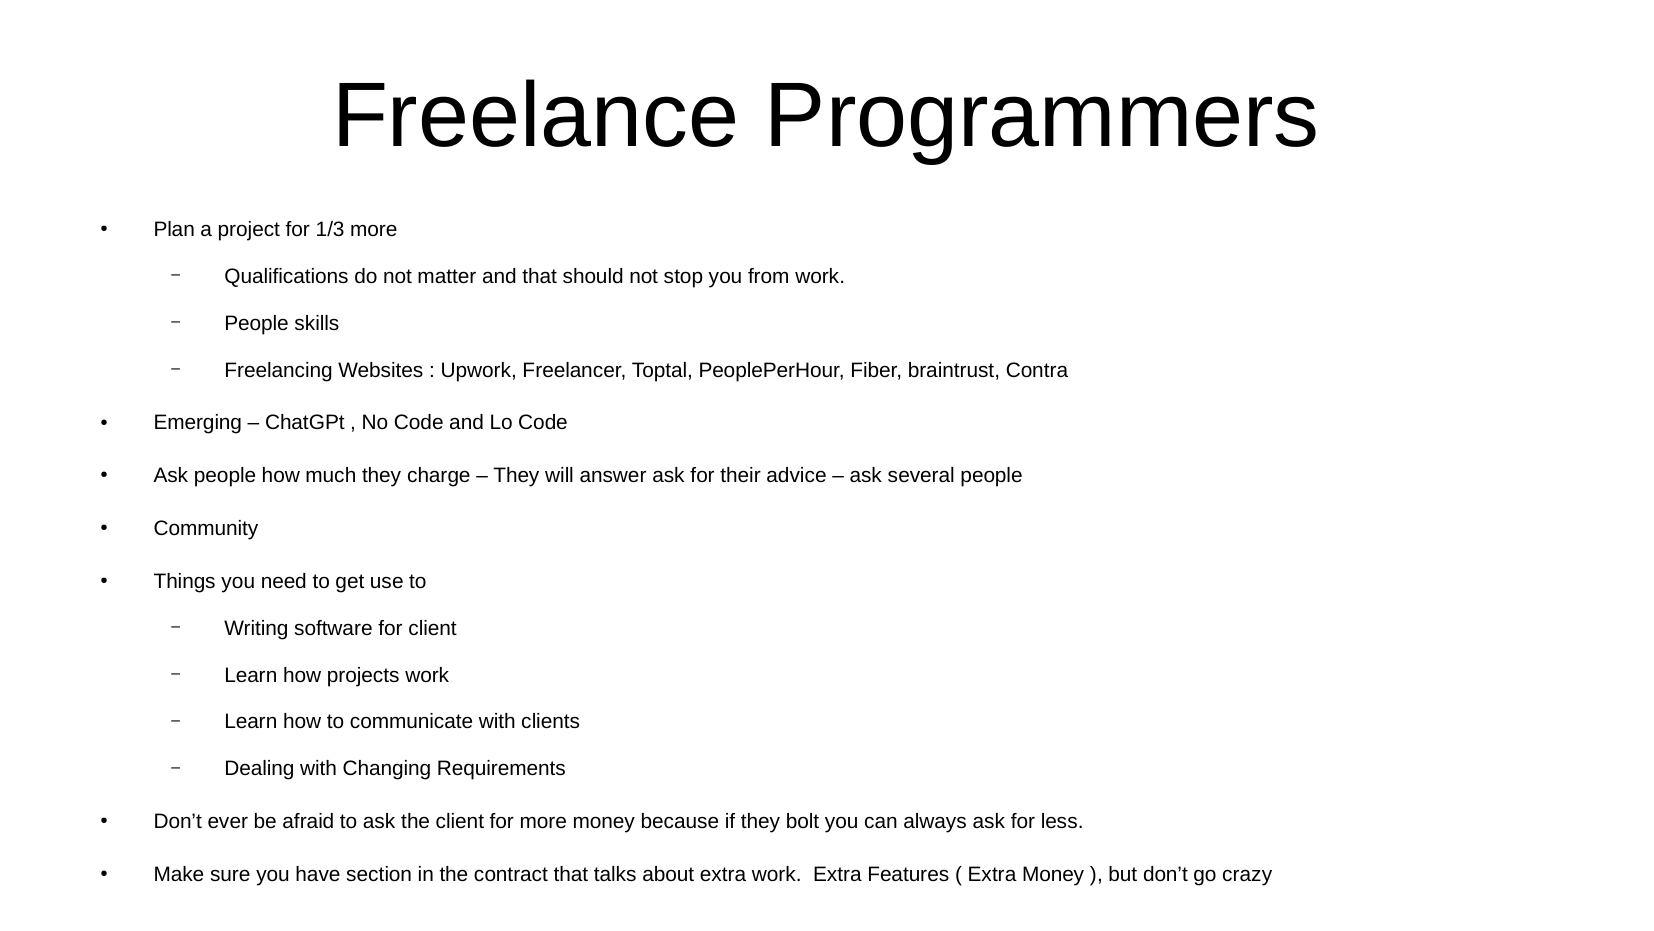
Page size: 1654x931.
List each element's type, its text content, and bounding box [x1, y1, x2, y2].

title Freelance Programmers [82, 37, 1571, 193]
list Plan a project for 1/3 more Qualifications do not matter and that should not stop you from work. People skills Freelancing Websites : Upwork, Freelancer, Toptal, PeoplePerHour, Fiber, braintrust, Contra Emerging – ChatGPt , No Code and Lo Code Ask people how much they charge – They will answer ask for their advice – ask several people Community Things you need to get use to Writing software for client Learn how projects work Learn how to communicate with clients Dealing with Changing Requirements Don’t ever be afraid to ask the client for more money because if they bolt you can always ask for less. Make sure you have section in the contract that talks about extra work. Extra Features ( Extra Money ), but don’t go crazy [82, 217, 1613, 901]
